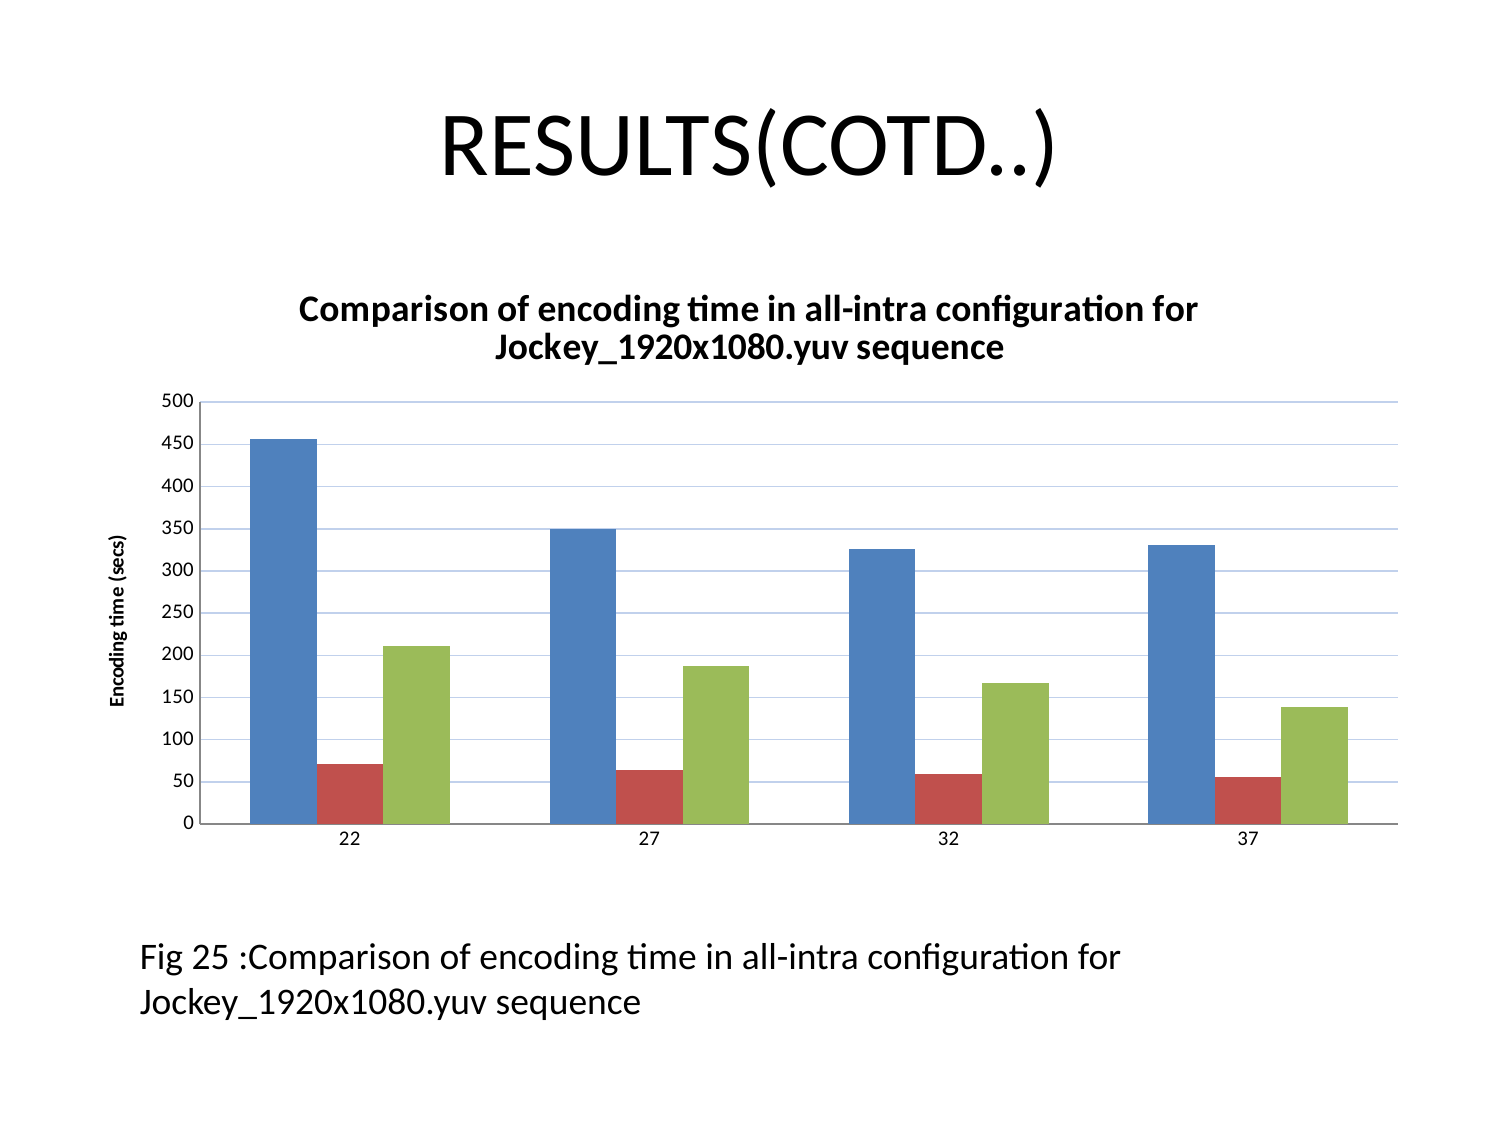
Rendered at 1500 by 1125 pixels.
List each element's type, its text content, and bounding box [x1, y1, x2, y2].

title Results(cotd..) [75, 45, 1425, 233]
chart [75, 262, 1425, 863]
text_box Fig 25 :Comparison of encoding time in all-intra configuration for Jockey_1920x1080.yuv sequence [125, 924, 1300, 1075]
